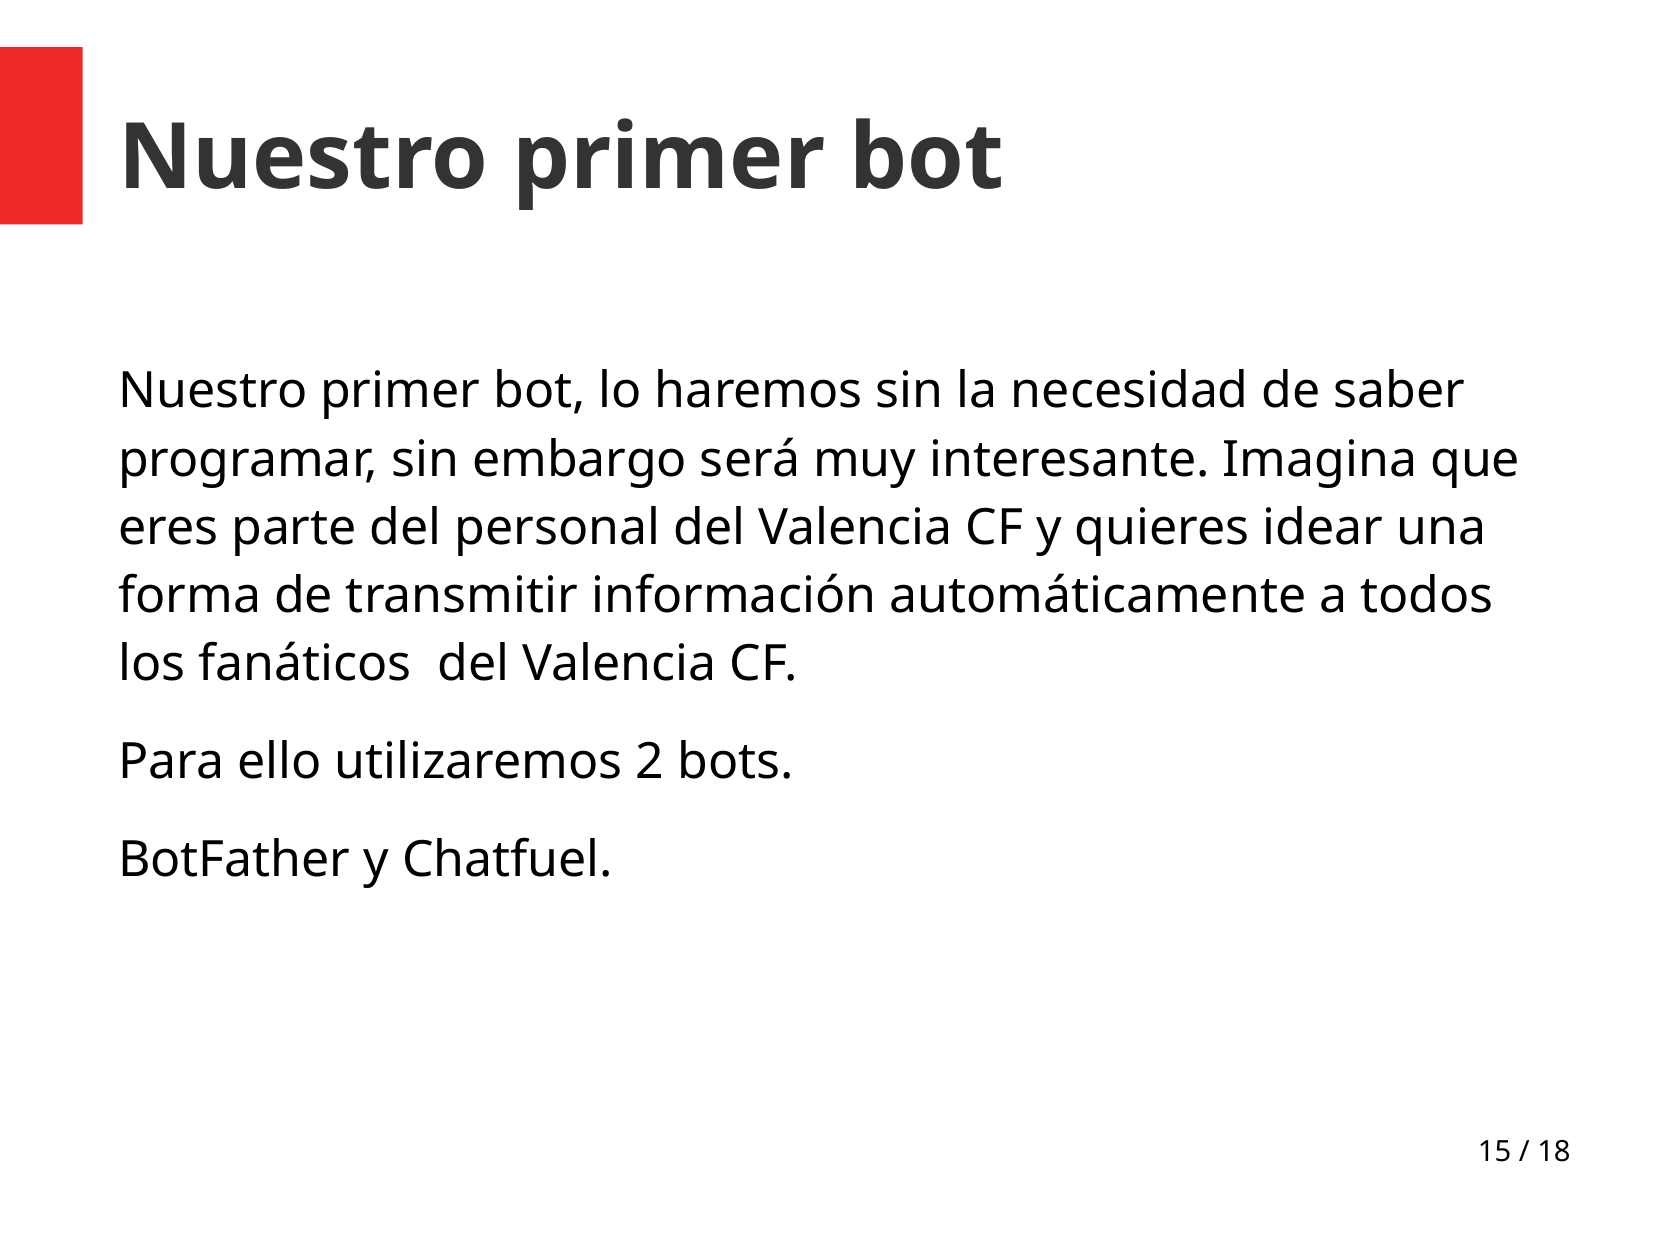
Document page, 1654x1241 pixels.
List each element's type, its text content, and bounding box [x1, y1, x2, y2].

title Nuestro primer bot [118, 49, 1571, 257]
list Nuestro primer bot, lo haremos sin la necesidad de saber programar, sin embargo será muy interesante. Imagina que eres parte del personal del Valencia CF y quieres idear una forma de transmitir información automáticamente a todos los fanáticos del Valencia CF. Para ello utilizaremos 2 bots. BotFather y Chatfuel. [118, 354, 1536, 1074]
